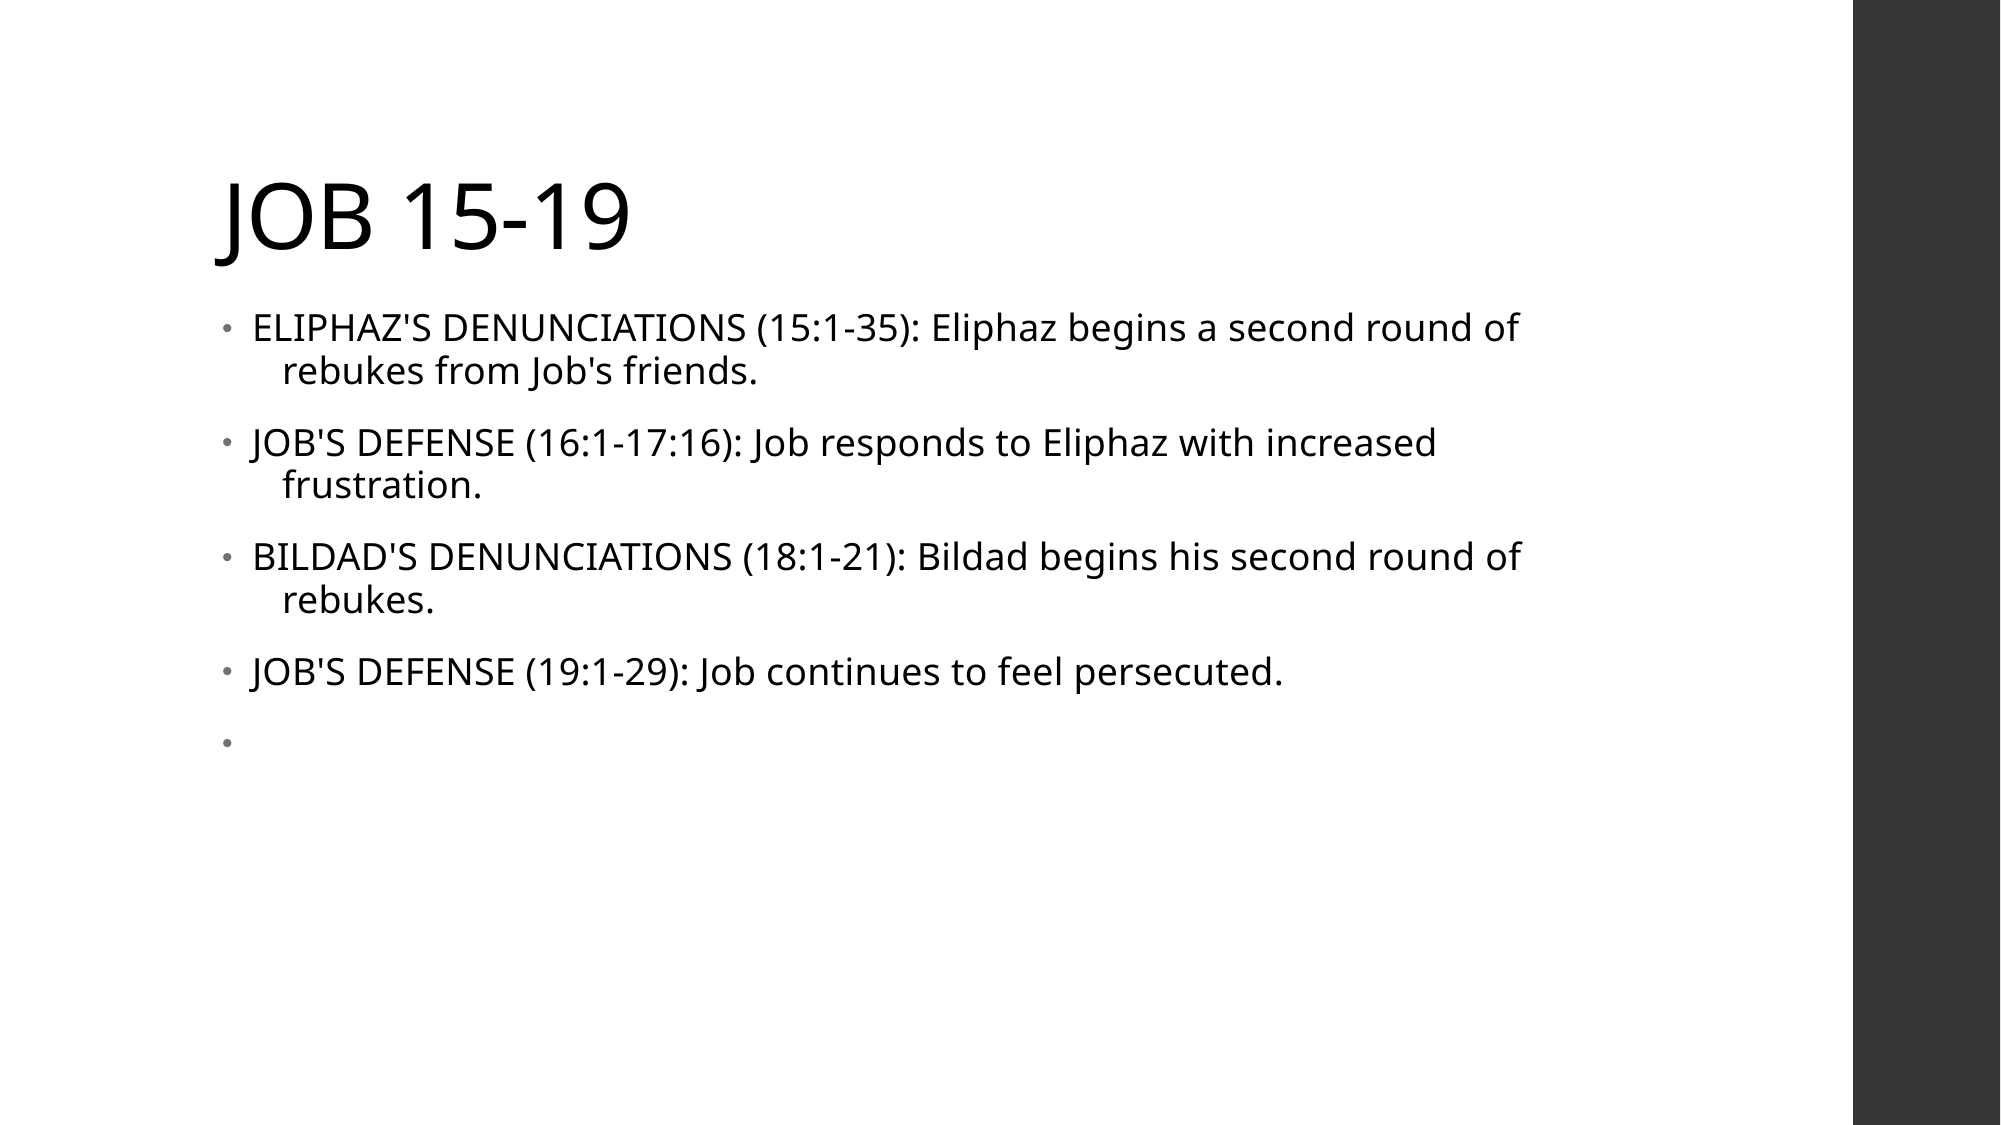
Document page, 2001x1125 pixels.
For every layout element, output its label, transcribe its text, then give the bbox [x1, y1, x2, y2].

title JOB 15-19 [206, 60, 1797, 278]
list ELIPHAZ'S DENUNCIATIONS (15:1-35): Eliphaz begins a second round of rebukes from Job's friends. JOB'S DEFENSE (16:1-17:16): Job responds to Eliphaz with increased frustration. BILDAD'S DENUNCIATIONS (18:1-21): Bildad begins his second round of rebukes. JOB'S DEFENSE (19:1-29): Job continues to feel persecuted. [206, 299, 1617, 1014]
